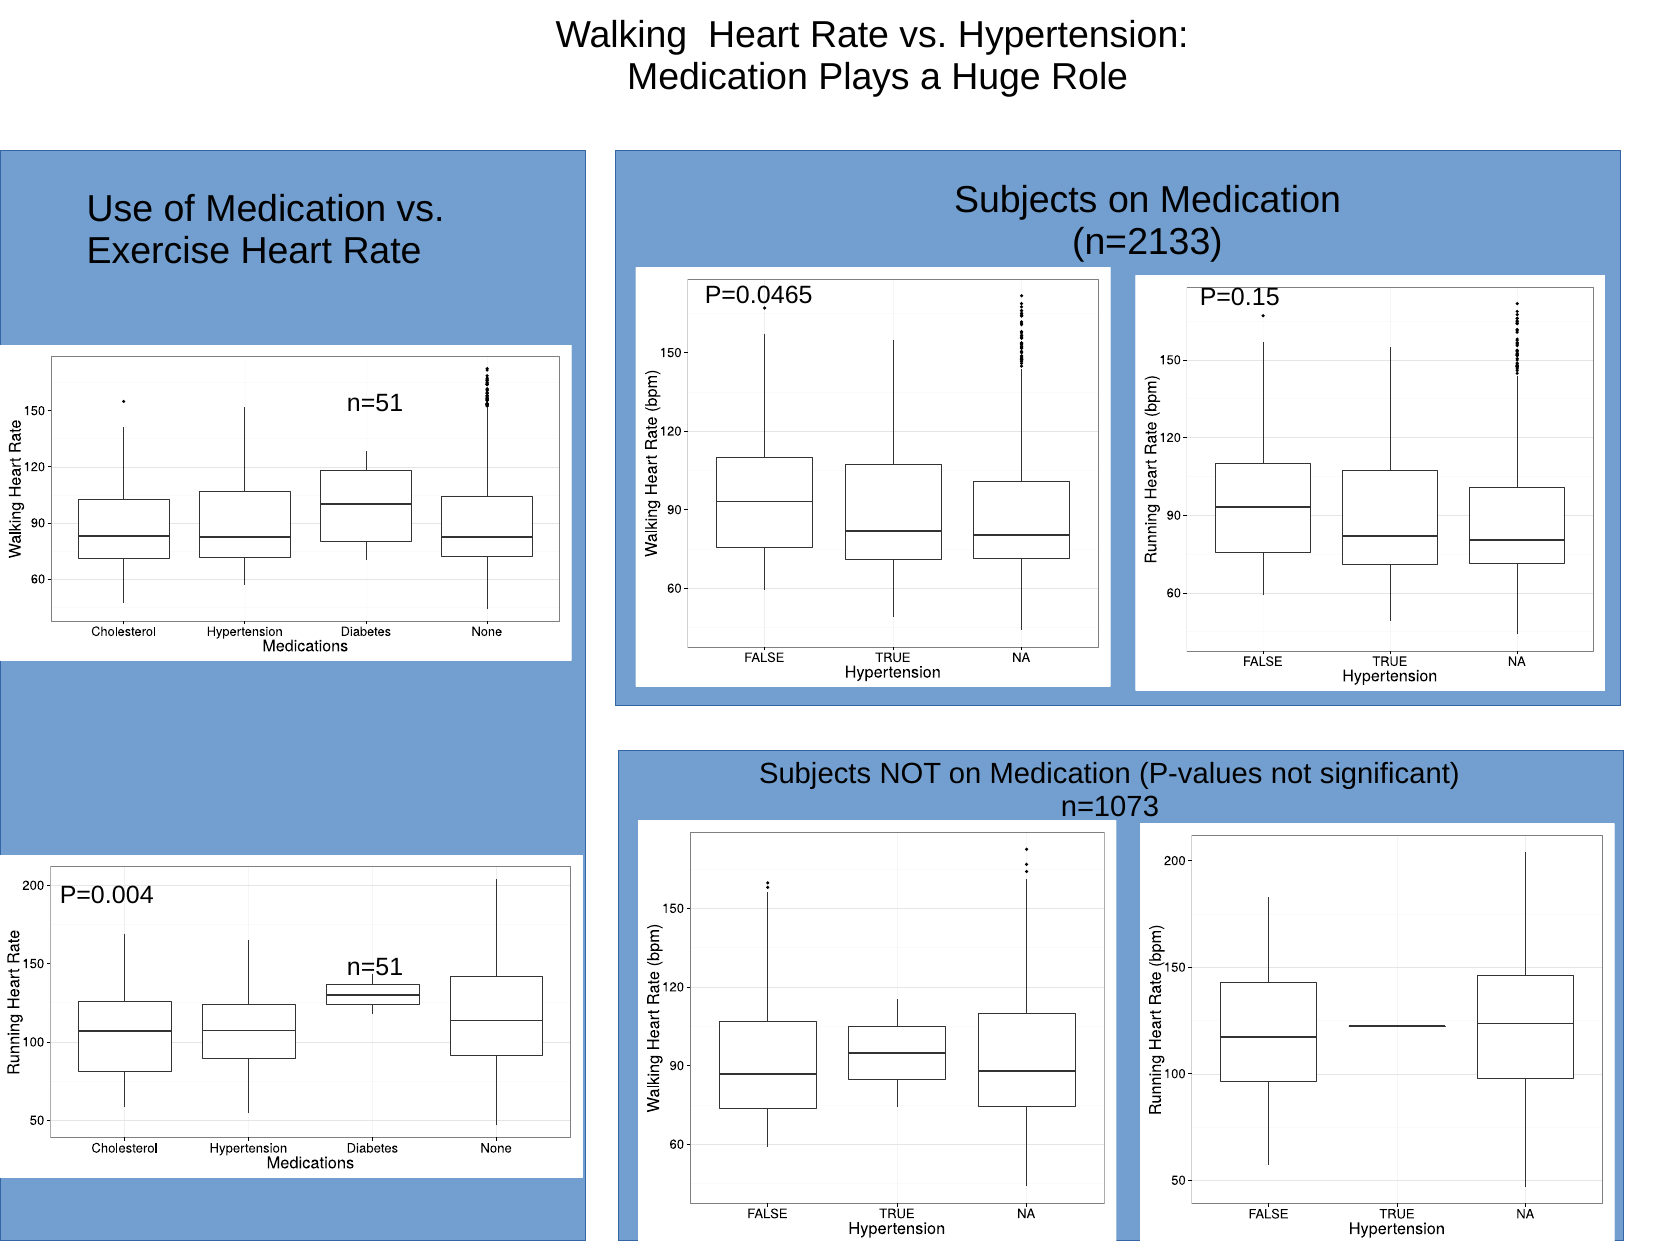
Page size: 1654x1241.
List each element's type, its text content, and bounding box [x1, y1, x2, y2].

text_box Subjects on Medication (n=2133) [915, 171, 1381, 271]
text_box [1615, 750, 1624, 1241]
text_box Use of Medication vs. Exercise Heart Rate [71, 180, 537, 279]
text_box [615, 150, 1621, 706]
picture [638, 820, 1117, 1241]
picture [0, 345, 572, 661]
text_box [618, 849, 638, 1241]
text_box Subjects NOT on Medication (P-values not significant) n=1073 [600, 750, 1621, 849]
picture [0, 855, 583, 1178]
text_box [1117, 849, 1140, 1241]
text_box n=51 [315, 945, 436, 999]
picture [635, 267, 1111, 687]
text_box P=0.004 [45, 873, 211, 946]
text_box [0, 150, 586, 1241]
picture [1135, 275, 1606, 691]
text_box P=0.0465 [690, 273, 856, 345]
text_box P=0.15 [1185, 275, 1351, 347]
picture [1140, 823, 1615, 1241]
text_box Walking Heart Rate vs. Hypertension: Medication Plays a Huge Role [360, 6, 1396, 106]
text_box n=51 [315, 381, 436, 436]
